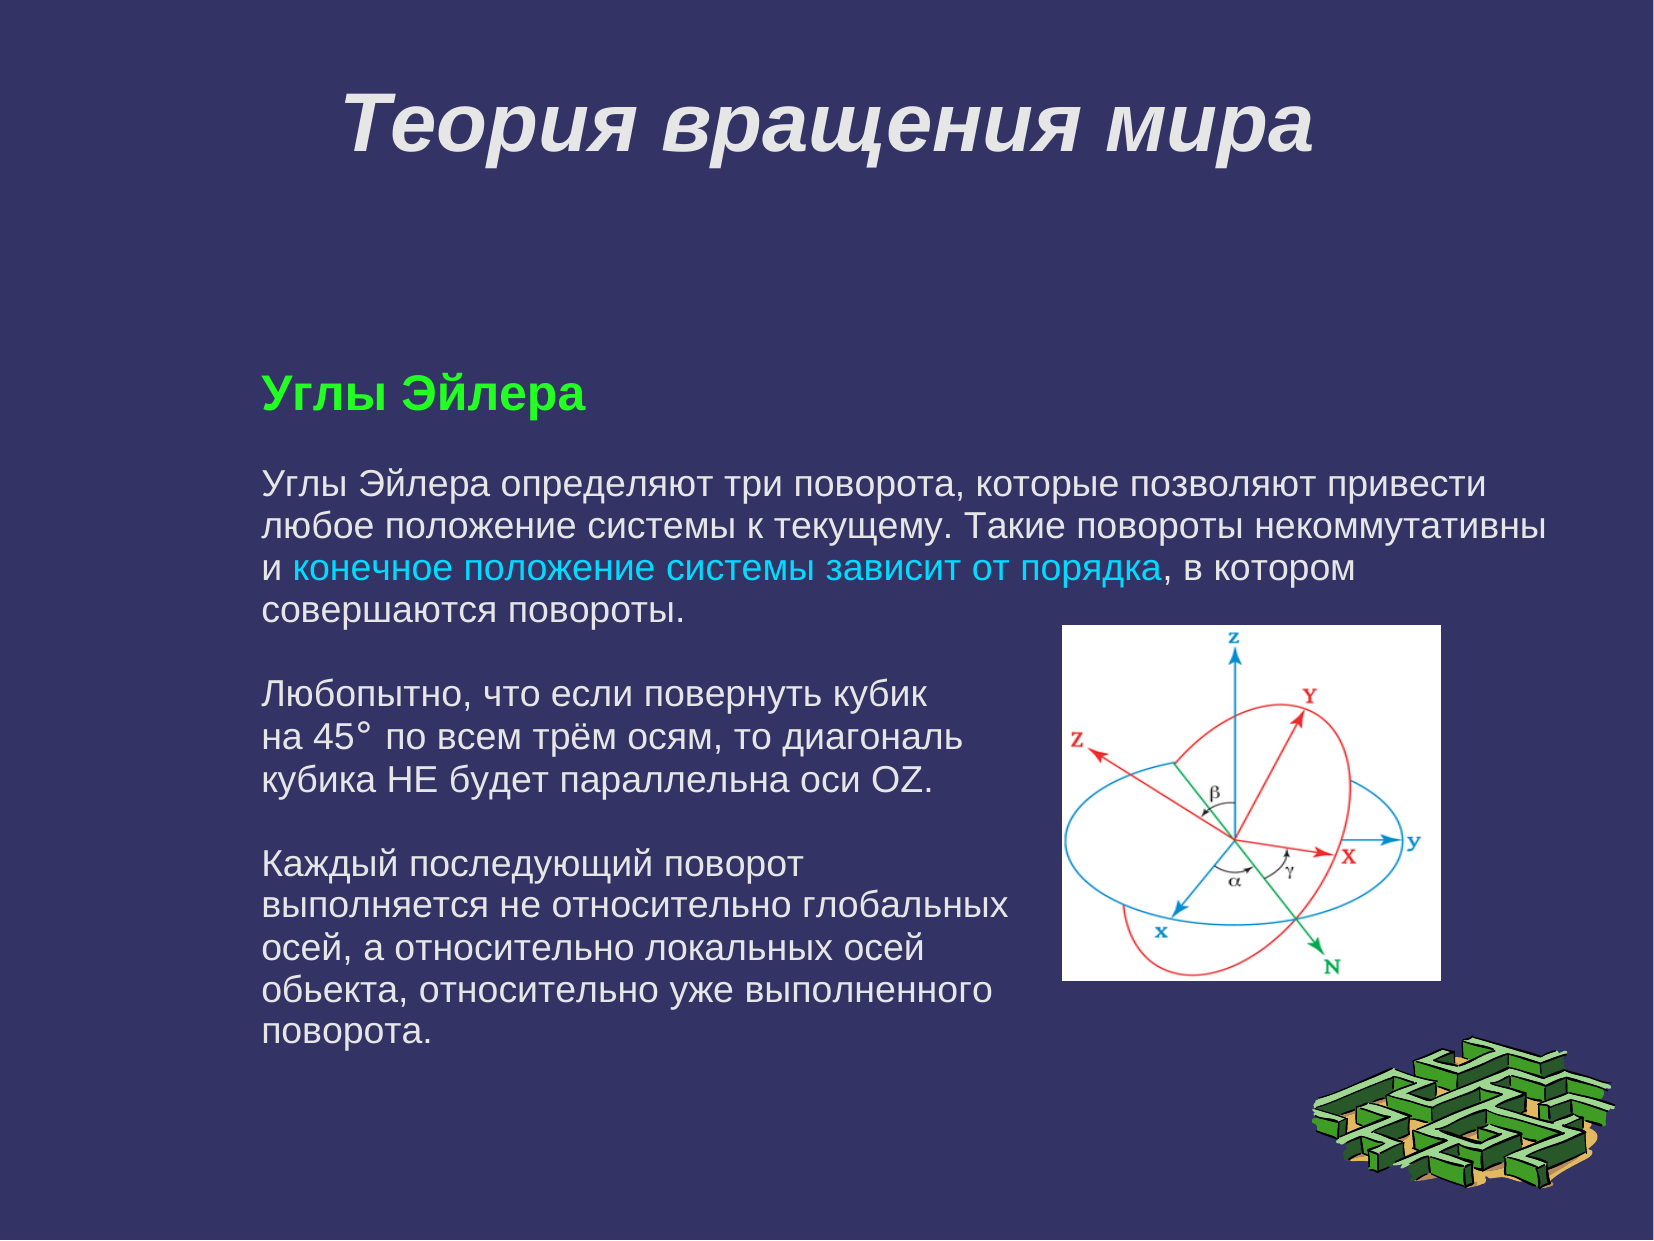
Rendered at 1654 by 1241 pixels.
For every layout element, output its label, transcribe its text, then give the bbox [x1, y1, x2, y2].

title Теория вращения мира [121, 19, 1534, 227]
picture [1062, 625, 1441, 981]
list Углы Эйлера Углы Эйлера определяют три поворота, которые позволяют привести любое положение системы к текущему. Такие повороты некоммутативны и конечное положение системы зависит от порядка, в котором совершаются повороты. Любопытно, что если повернуть кубик на 45° по всем трём осям, то диагональ кубика НЕ будет параллельна оси OZ. Каждый последующий поворот выполняется не относительно глобальных осей, а относительно локальных осей обьекта, относительно уже выполненного поворота. [178, 364, 1570, 1147]
